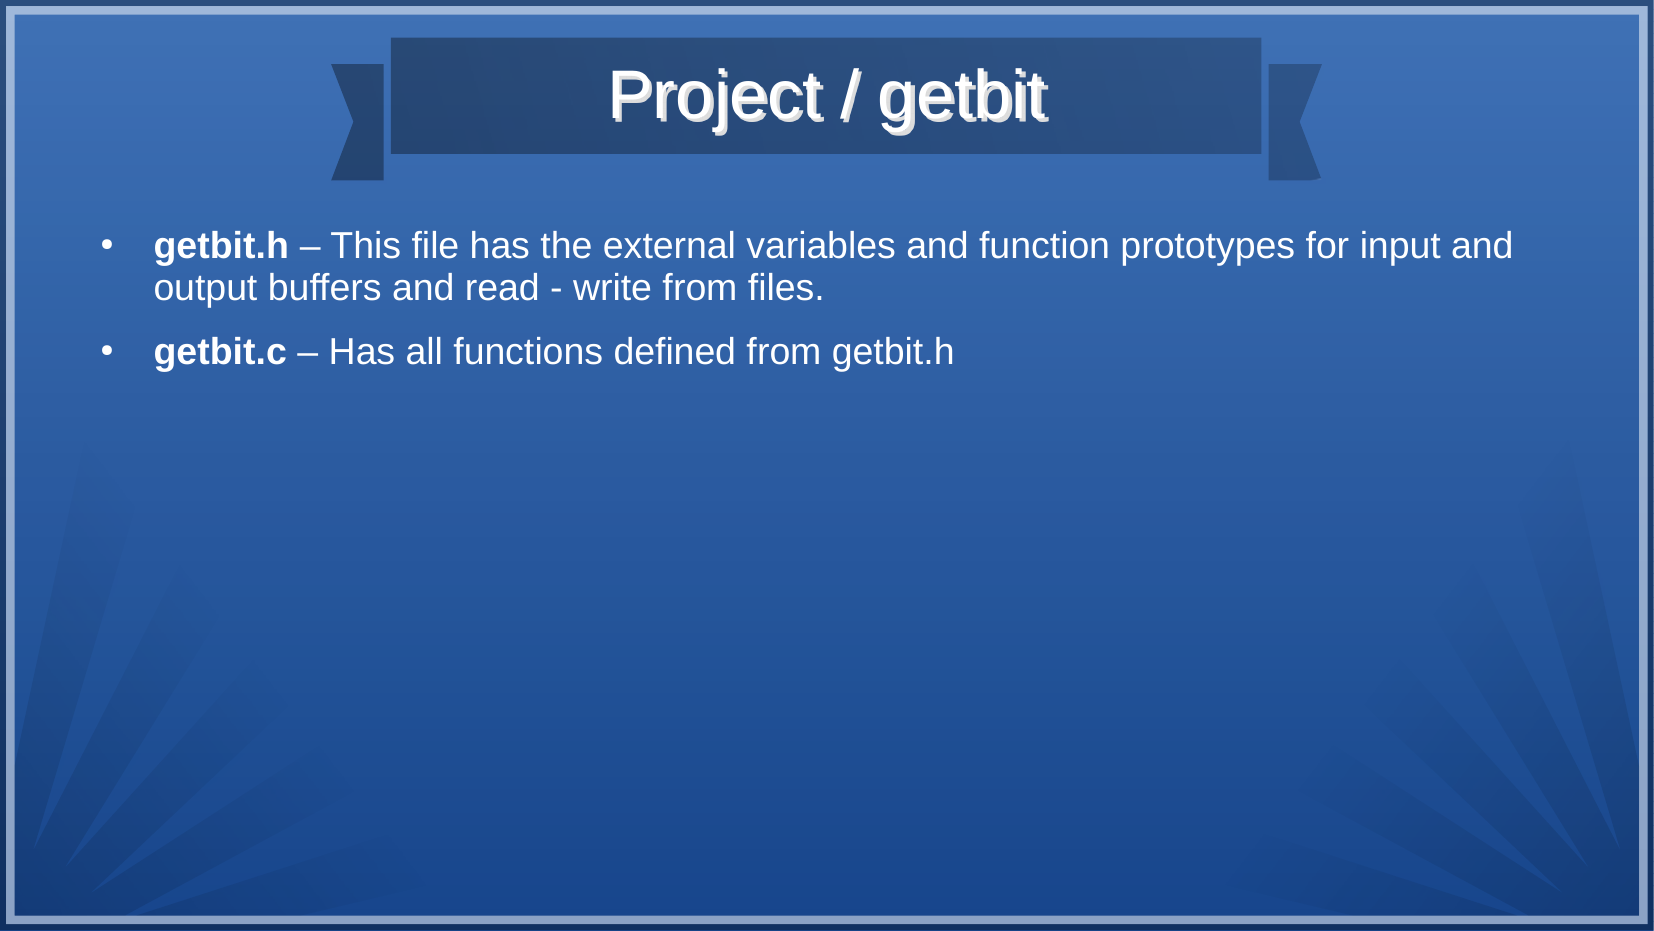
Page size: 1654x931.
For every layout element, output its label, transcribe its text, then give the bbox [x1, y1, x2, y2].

list getbit.h – This file has the external variables and function prototypes for input and output buffers and read - write from files. getbit.c – Has all functions defined from getbit.h [82, 224, 1571, 848]
title Project / getbit [389, 35, 1264, 154]
